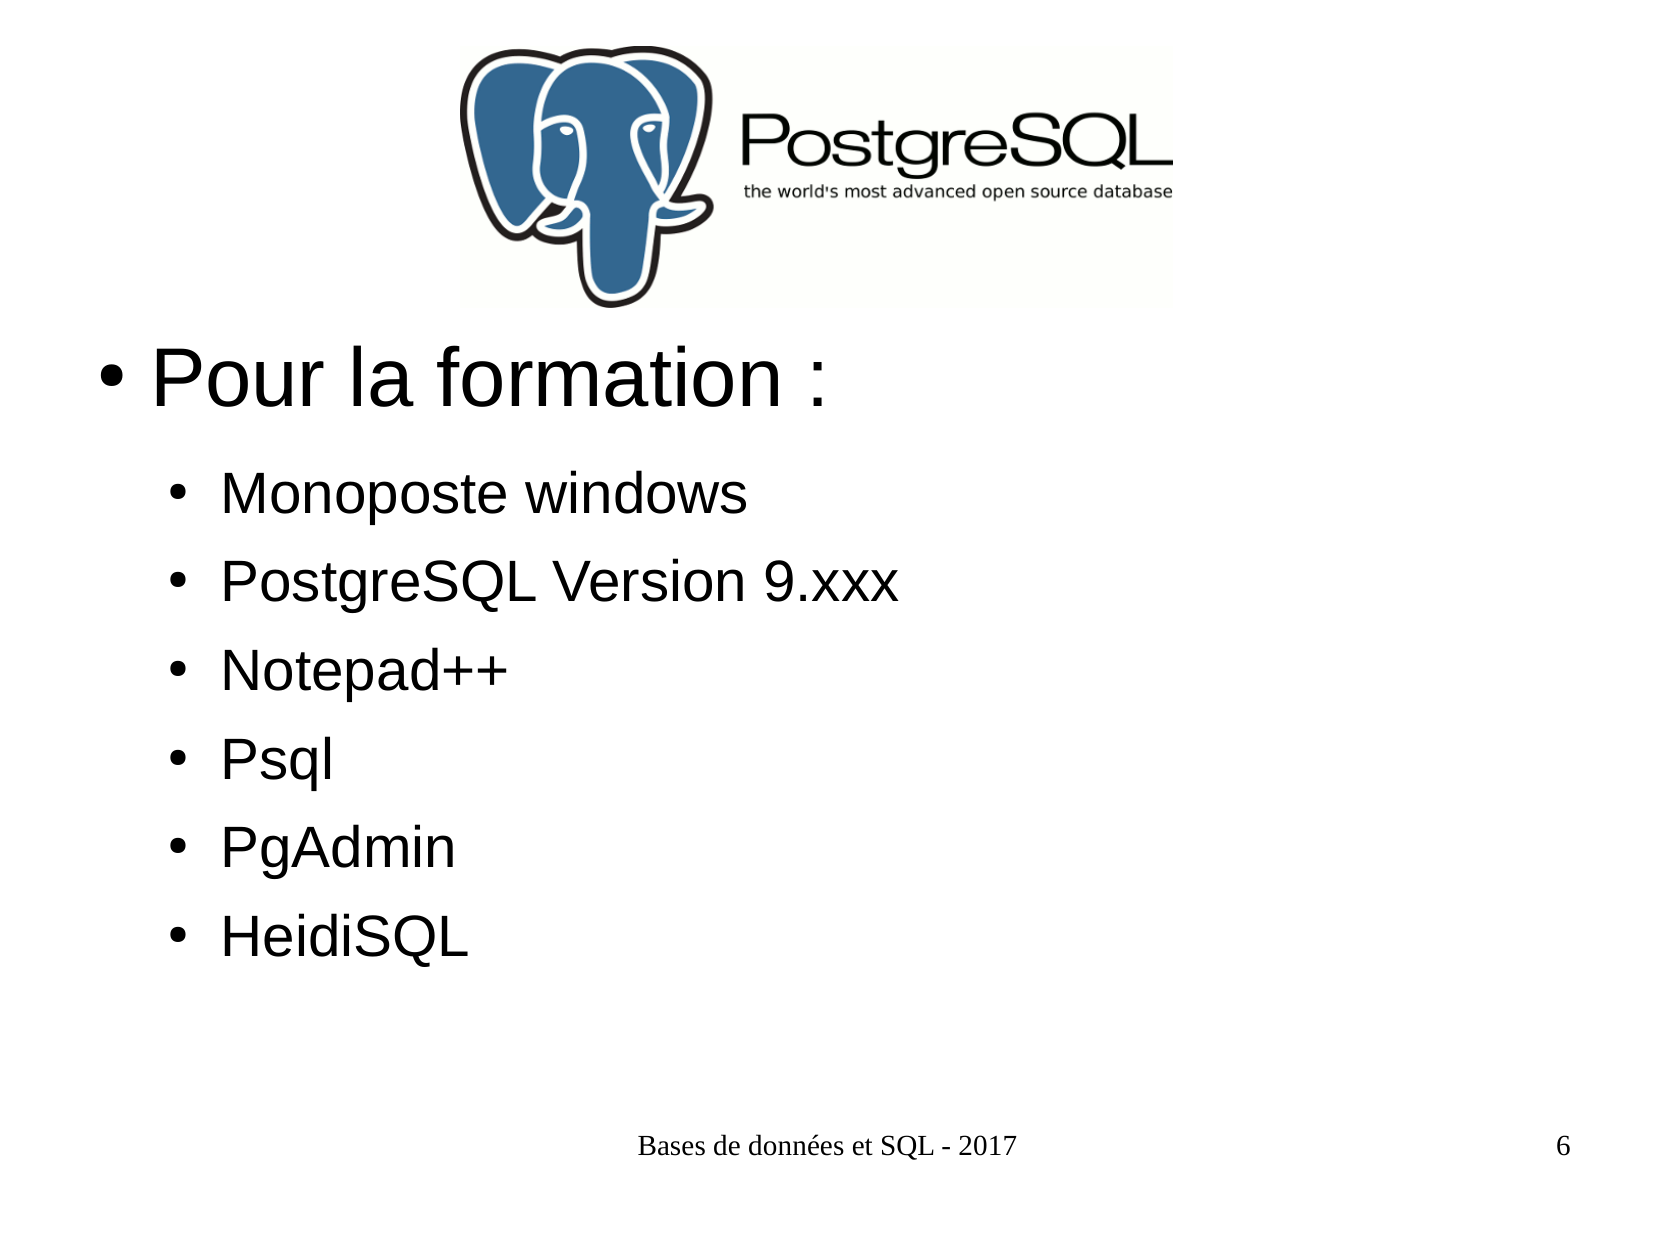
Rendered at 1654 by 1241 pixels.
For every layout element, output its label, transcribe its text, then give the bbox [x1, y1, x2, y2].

list Pour la formation : Monoposte windows PostgreSQL Version 9.xxx Notepad++ Psql PgAdmin HeidiSQL [79, 330, 1568, 1150]
picture [460, 46, 1173, 308]
